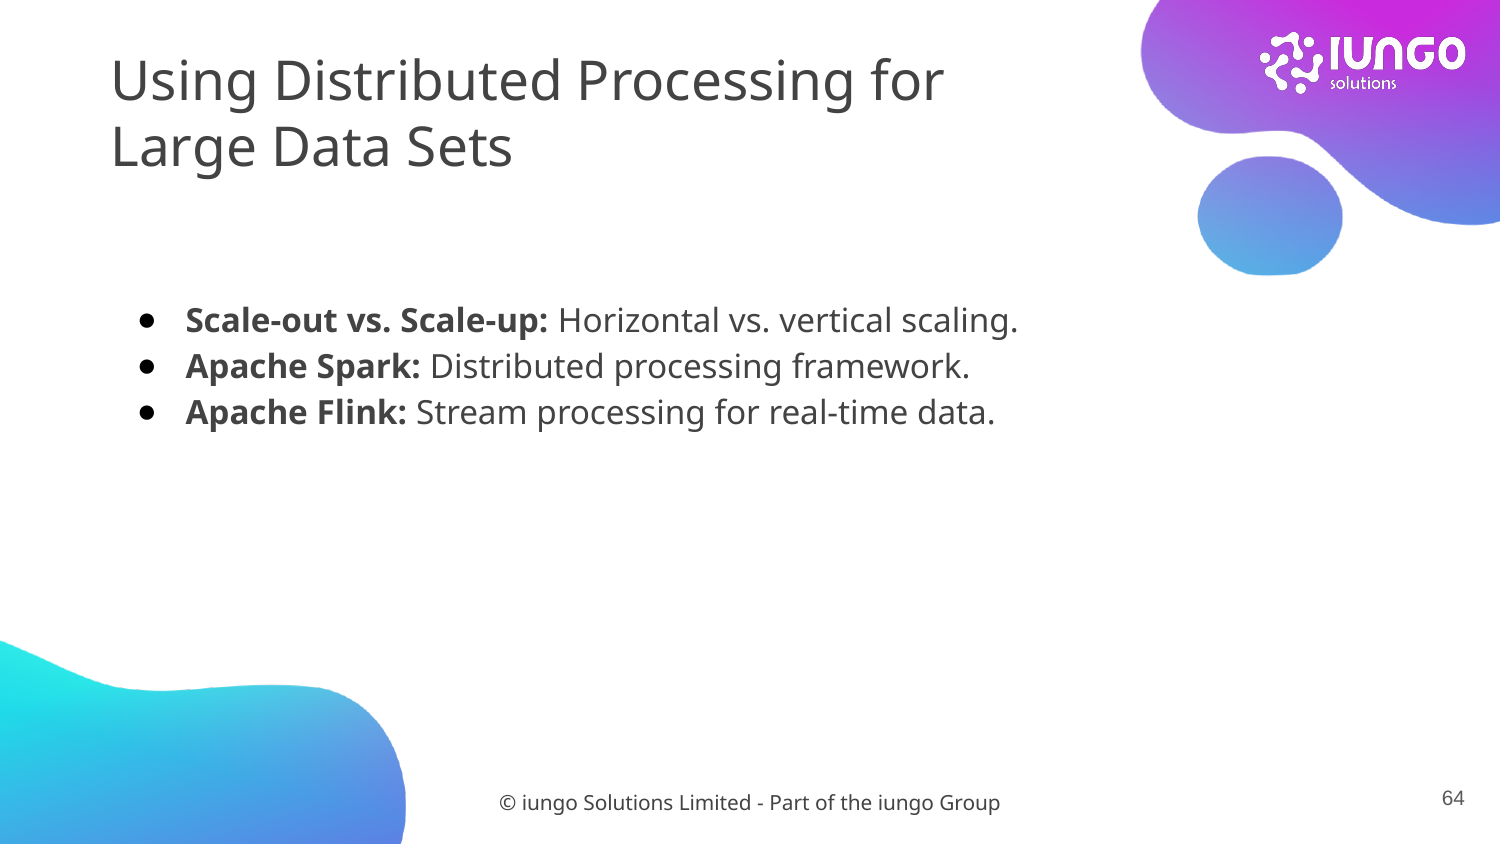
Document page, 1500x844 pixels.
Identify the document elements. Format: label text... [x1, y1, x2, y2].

list Scale-out vs. Scale-up: Horizontal vs. vertical scaling. Apache Spark: Distributed processing framework. Apache Flink: Stream processing for real-time data. [95, 278, 1390, 762]
slide_number <number> [1389, 764, 1480, 830]
picture [0, 0, 1500, 844]
title Using Distributed Processing for Large Data Sets [95, 30, 1098, 125]
